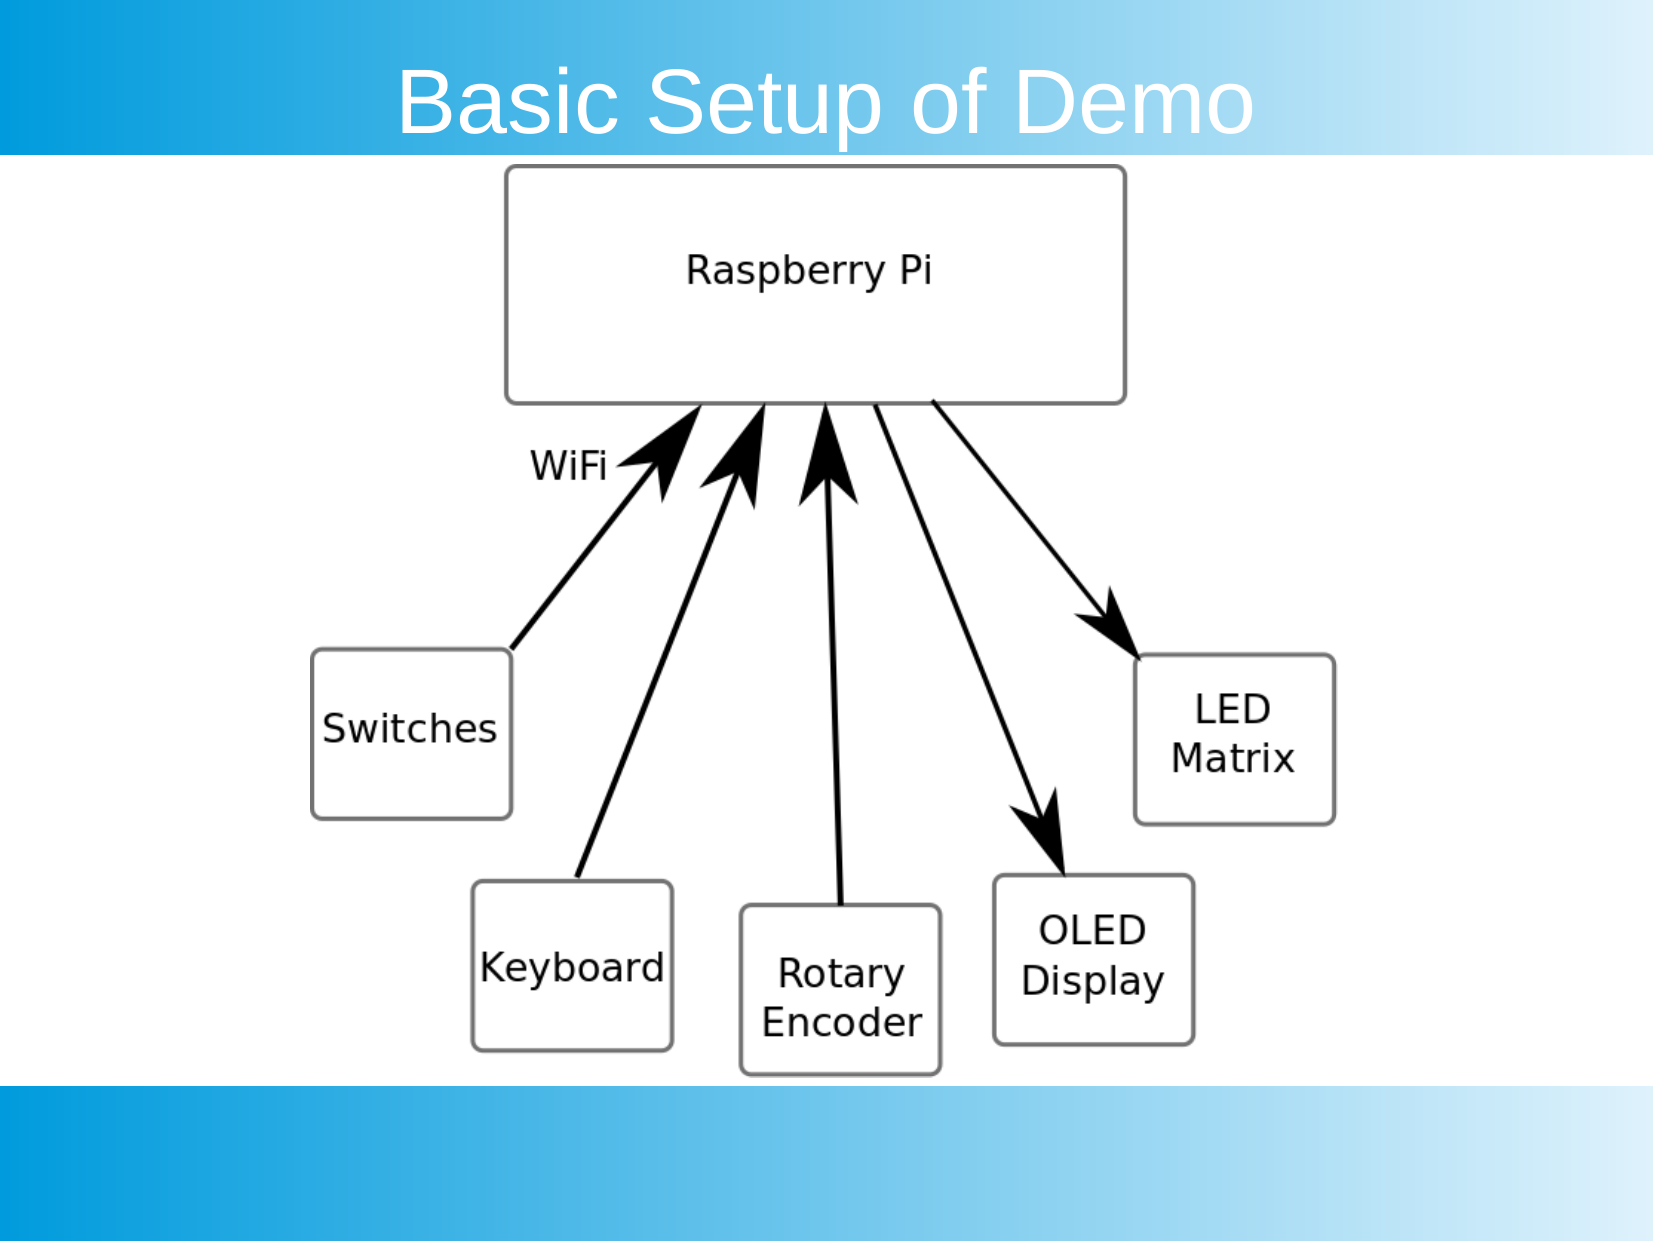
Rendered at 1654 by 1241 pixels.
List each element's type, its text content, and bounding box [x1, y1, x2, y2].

title Basic Setup of Demo [82, 49, 1571, 155]
picture [310, 164, 1338, 1078]
